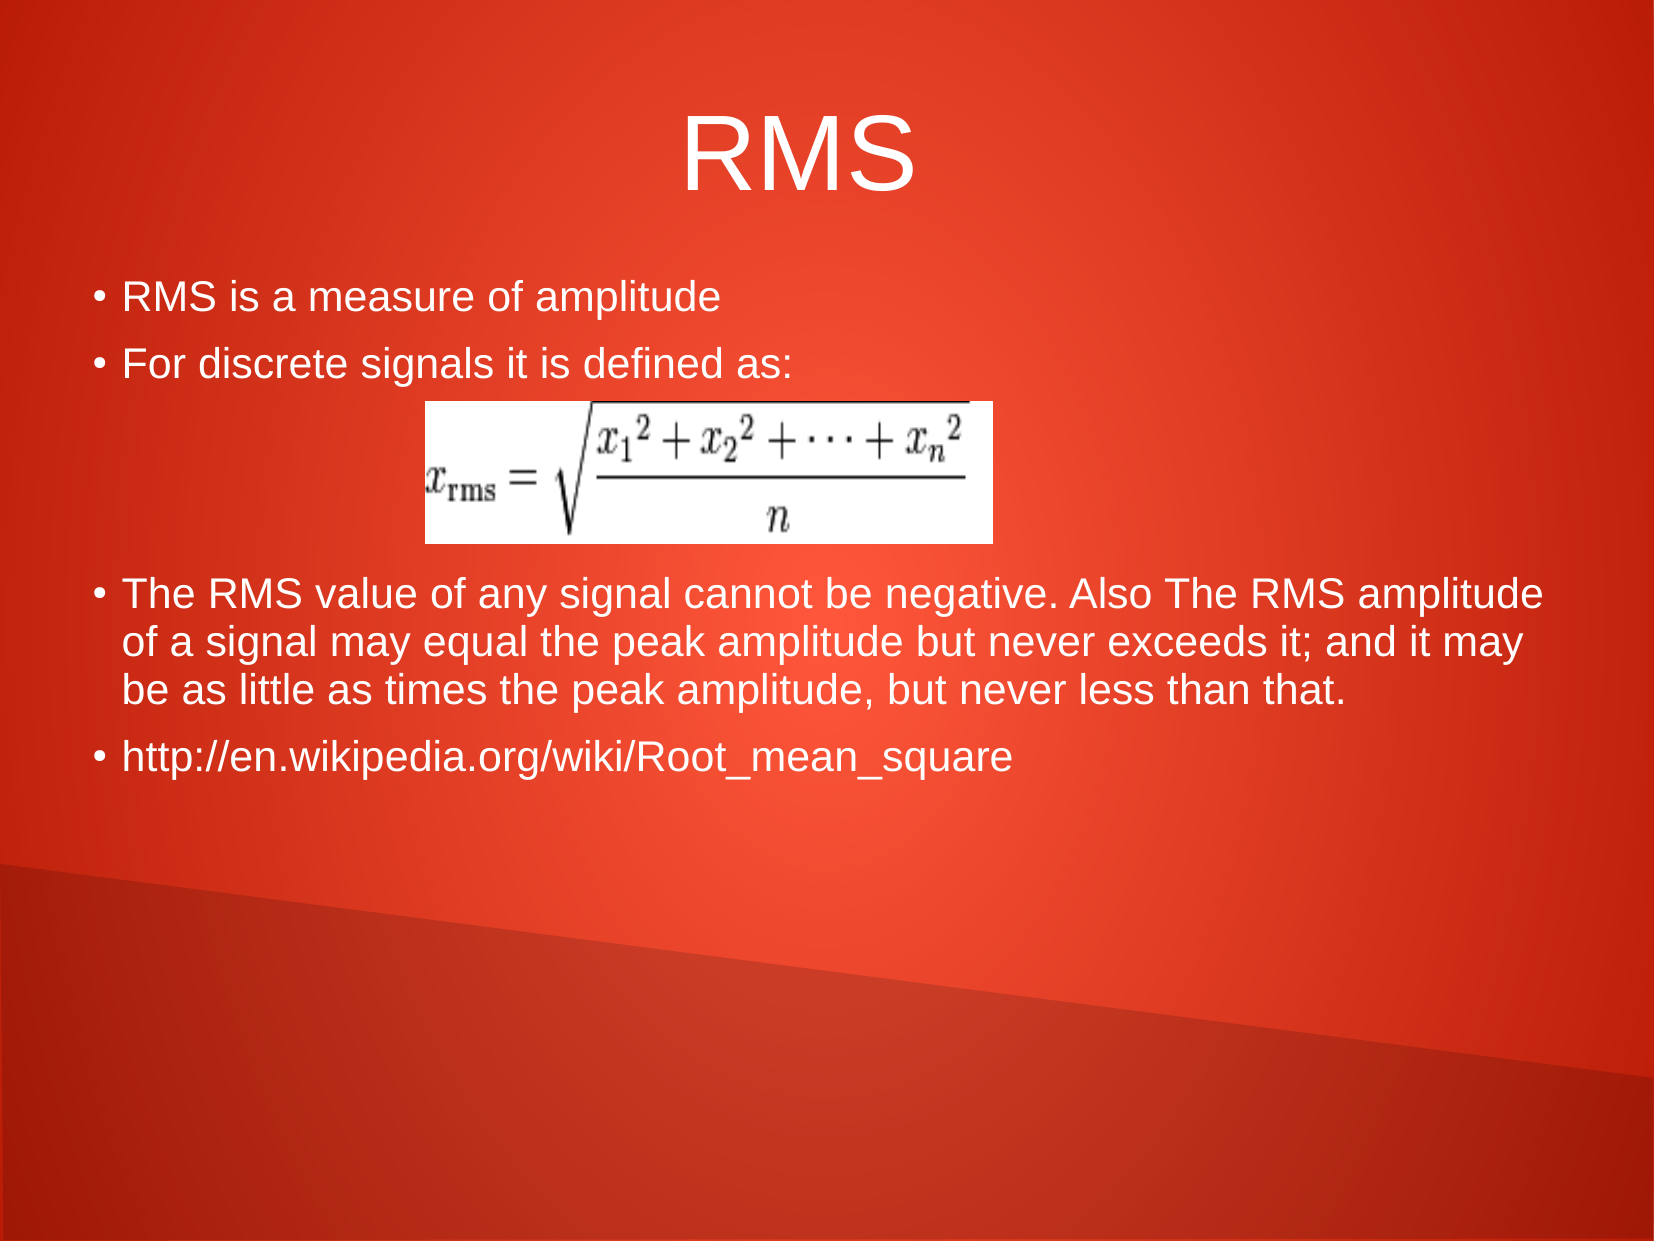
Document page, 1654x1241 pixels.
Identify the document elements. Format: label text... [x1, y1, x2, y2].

picture [425, 401, 993, 544]
list RMS is a measure of amplitude For discrete signals it is defined as: The RMS value of any signal cannot be negative. Also The RMS amplitude of a signal may equal the peak amplitude but never exceeds it; and it may be as little as times the peak amplitude, but never less than that. http://en.wikipedia.org/wiki/Root_mean_square [82, 272, 1571, 993]
title RMS [82, 49, 1571, 257]
